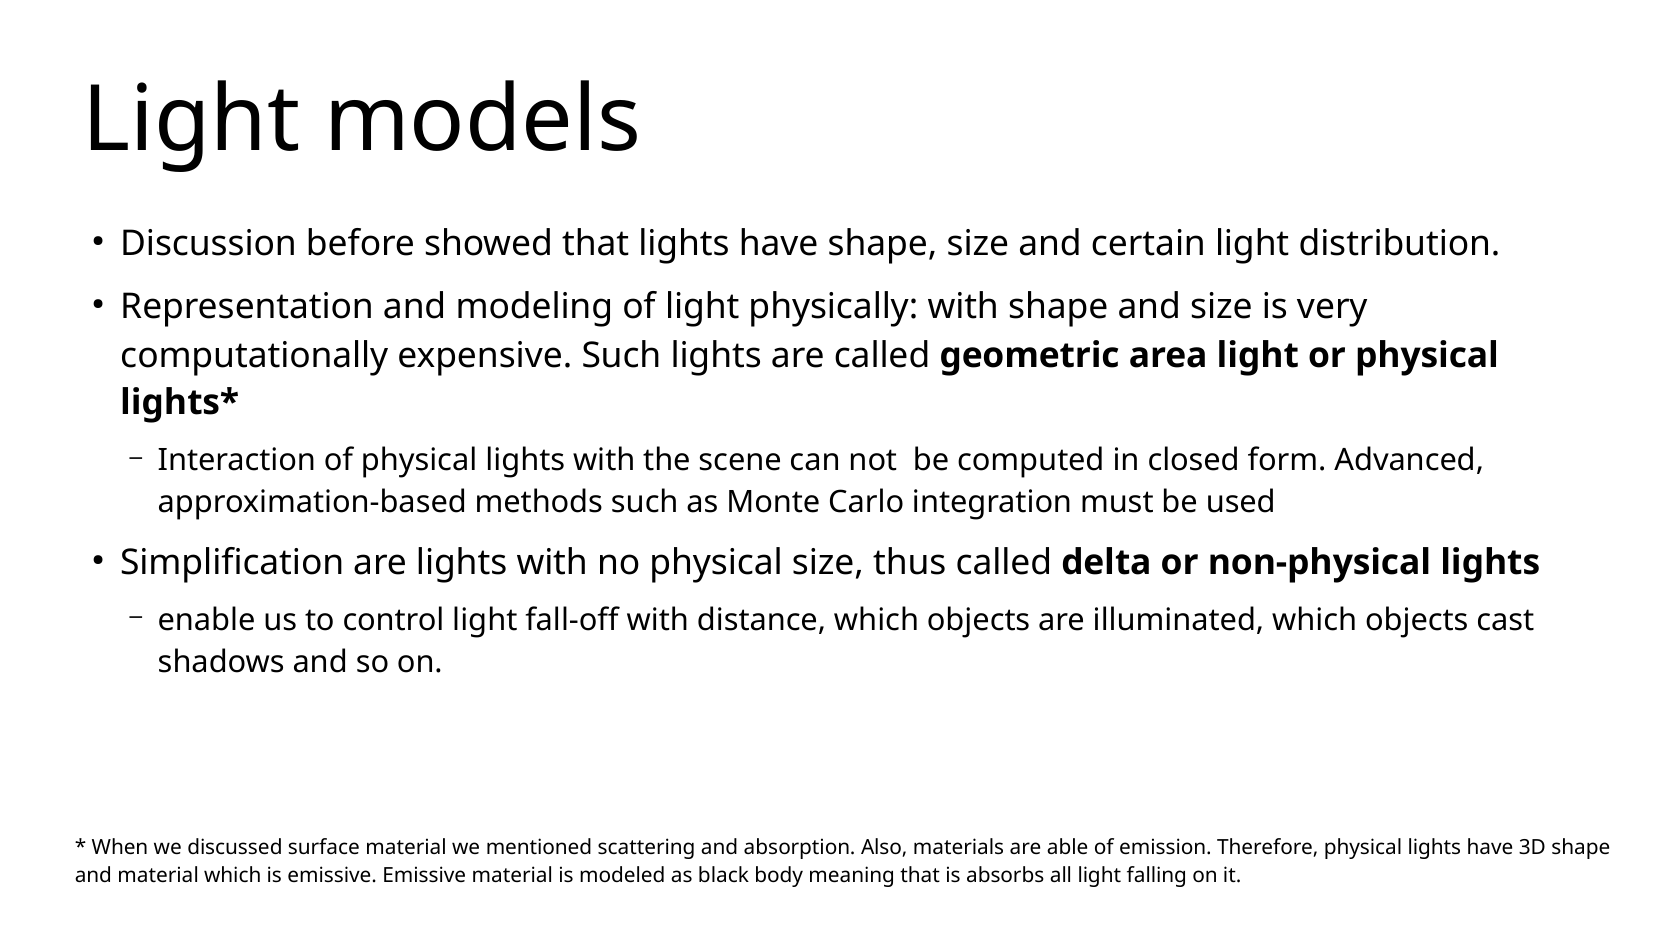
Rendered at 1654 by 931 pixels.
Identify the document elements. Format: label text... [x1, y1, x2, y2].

title Light models [82, 37, 1571, 193]
text_box * When we discussed surface material we mentioned scattering and absorption. Also, materials are able of emission. Therefore, physical lights have 3D shape and material which is emissive. Emissive material is modeled as black body meaning that is absorbs all light falling on it. [60, 825, 1636, 892]
list Discussion before showed that lights have shape, size and certain light distribution. Representation and modeling of light physically: with shape and size is very computationally expensive. Such lights are called geometric area light or physical lights* Interaction of physical lights with the scene can not be computed in closed form. Advanced, approximation-based methods such as Monte Carlo integration must be used Simplification are lights with no physical size, thus called delta or non-physical lights enable us to control light fall-off with distance, which objects are illuminated, which objects cast shadows and so on. [82, 217, 1571, 758]
